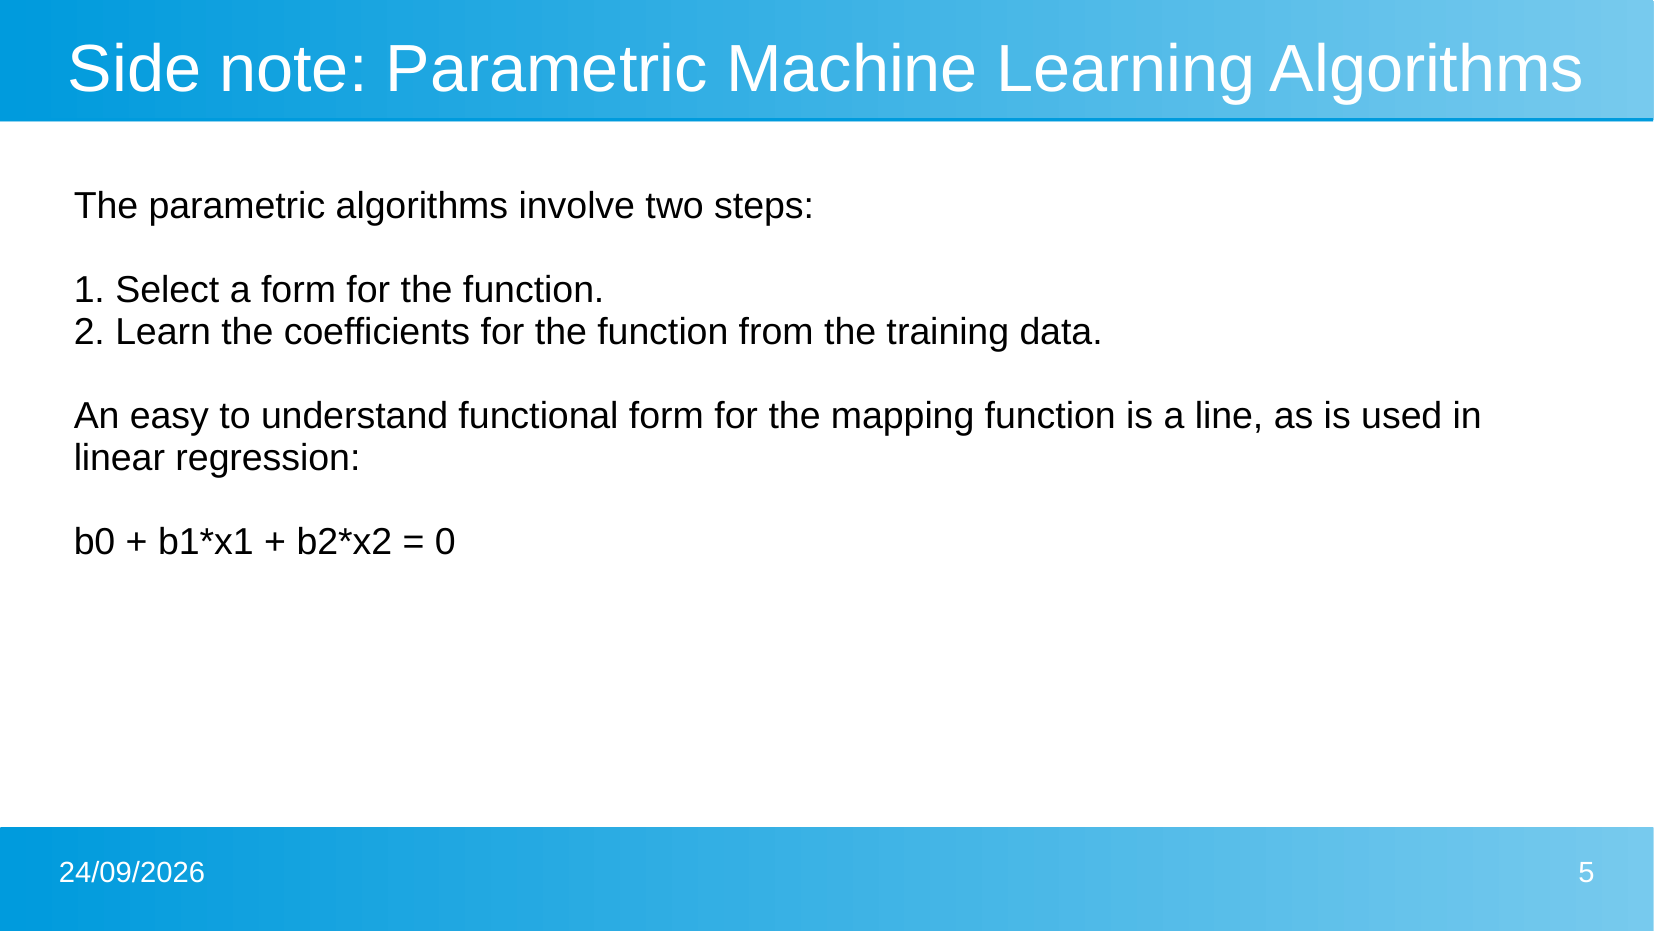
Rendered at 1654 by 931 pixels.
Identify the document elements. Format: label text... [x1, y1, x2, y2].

text_box The parametric algorithms involve two steps: 1. Select a form for the function. 2. Learn the coefficients for the function from the training data. An easy to understand functional form for the mapping function is a line, as is used in linear regression: b0 + b1*x1 + b2*x2 = 0 [59, 177, 1595, 570]
title Side note: Parametric Machine Learning Algorithms [59, 29, 1595, 108]
